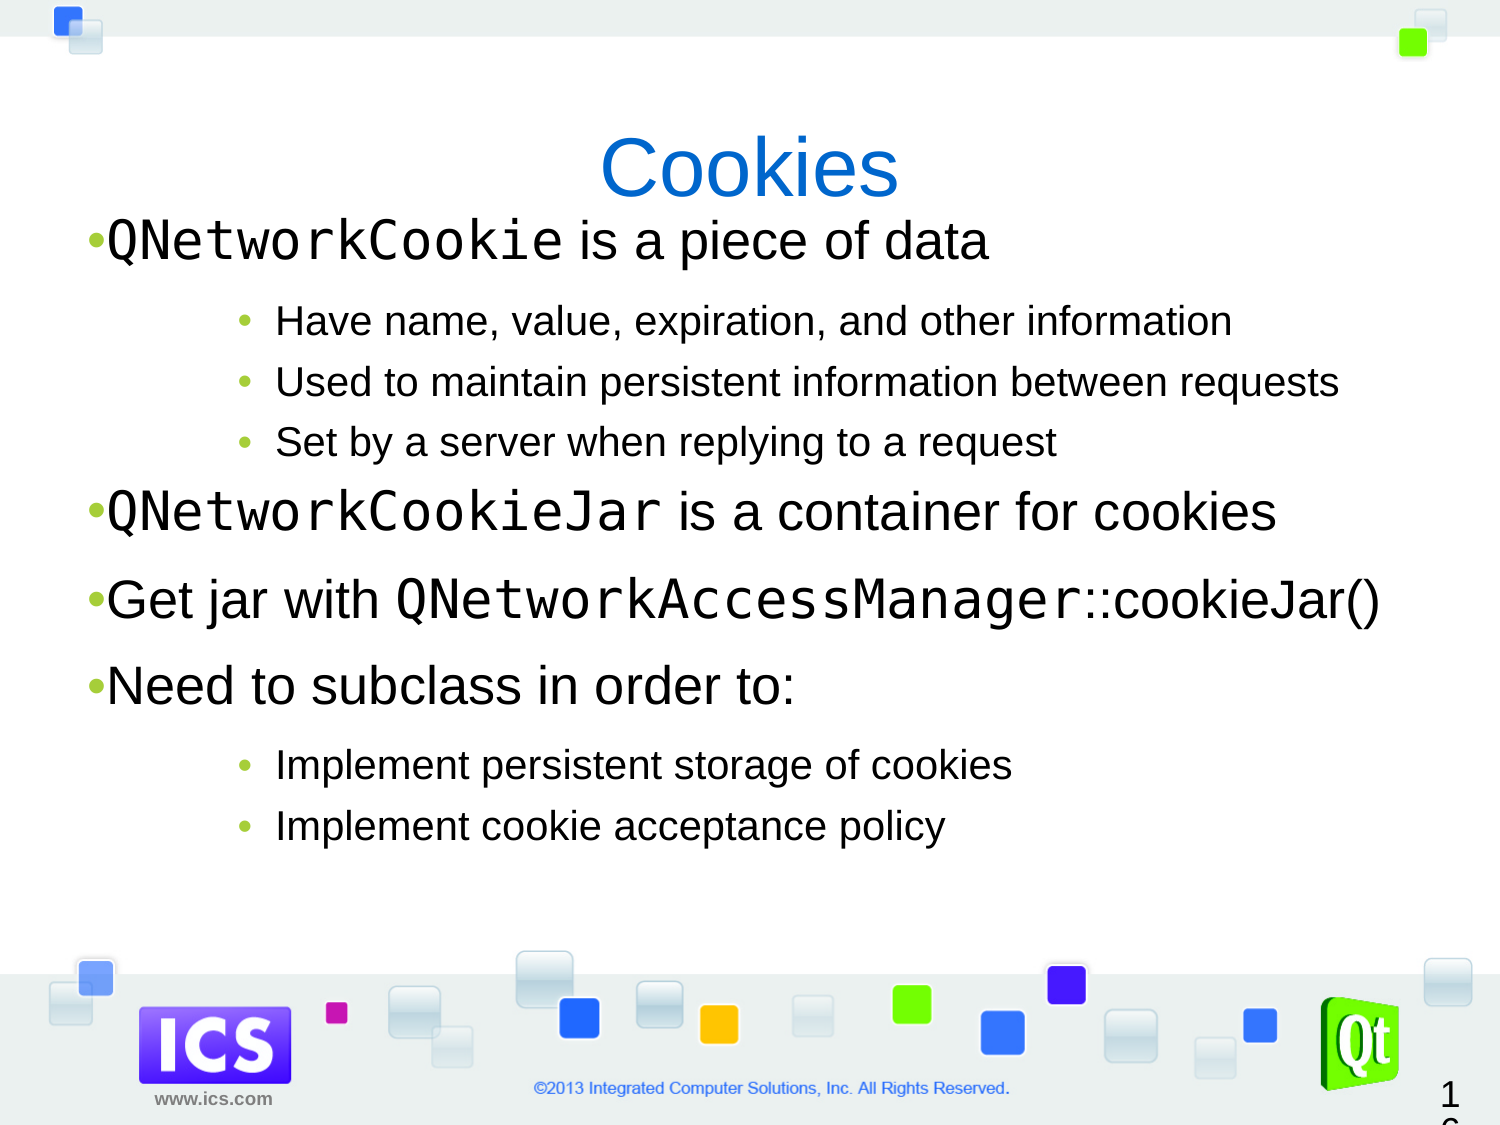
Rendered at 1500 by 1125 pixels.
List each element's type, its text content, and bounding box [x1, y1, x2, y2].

picture [0, 950, 1500, 1125]
picture [0, 0, 1500, 62]
list QNetworkCookie is a piece of data Have name, value, expiration, and other information Used to maintain persistent information between requests Set by a server when replying to a request QNetworkCookieJar is a container for cookies Get jar with QNetworkAccessManager::cookieJar() Need to subclass in order to: Implement persistent storage of cookies Implement cookie acceptance policy [87, 212, 1438, 940]
title Cookies [112, 50, 1388, 212]
